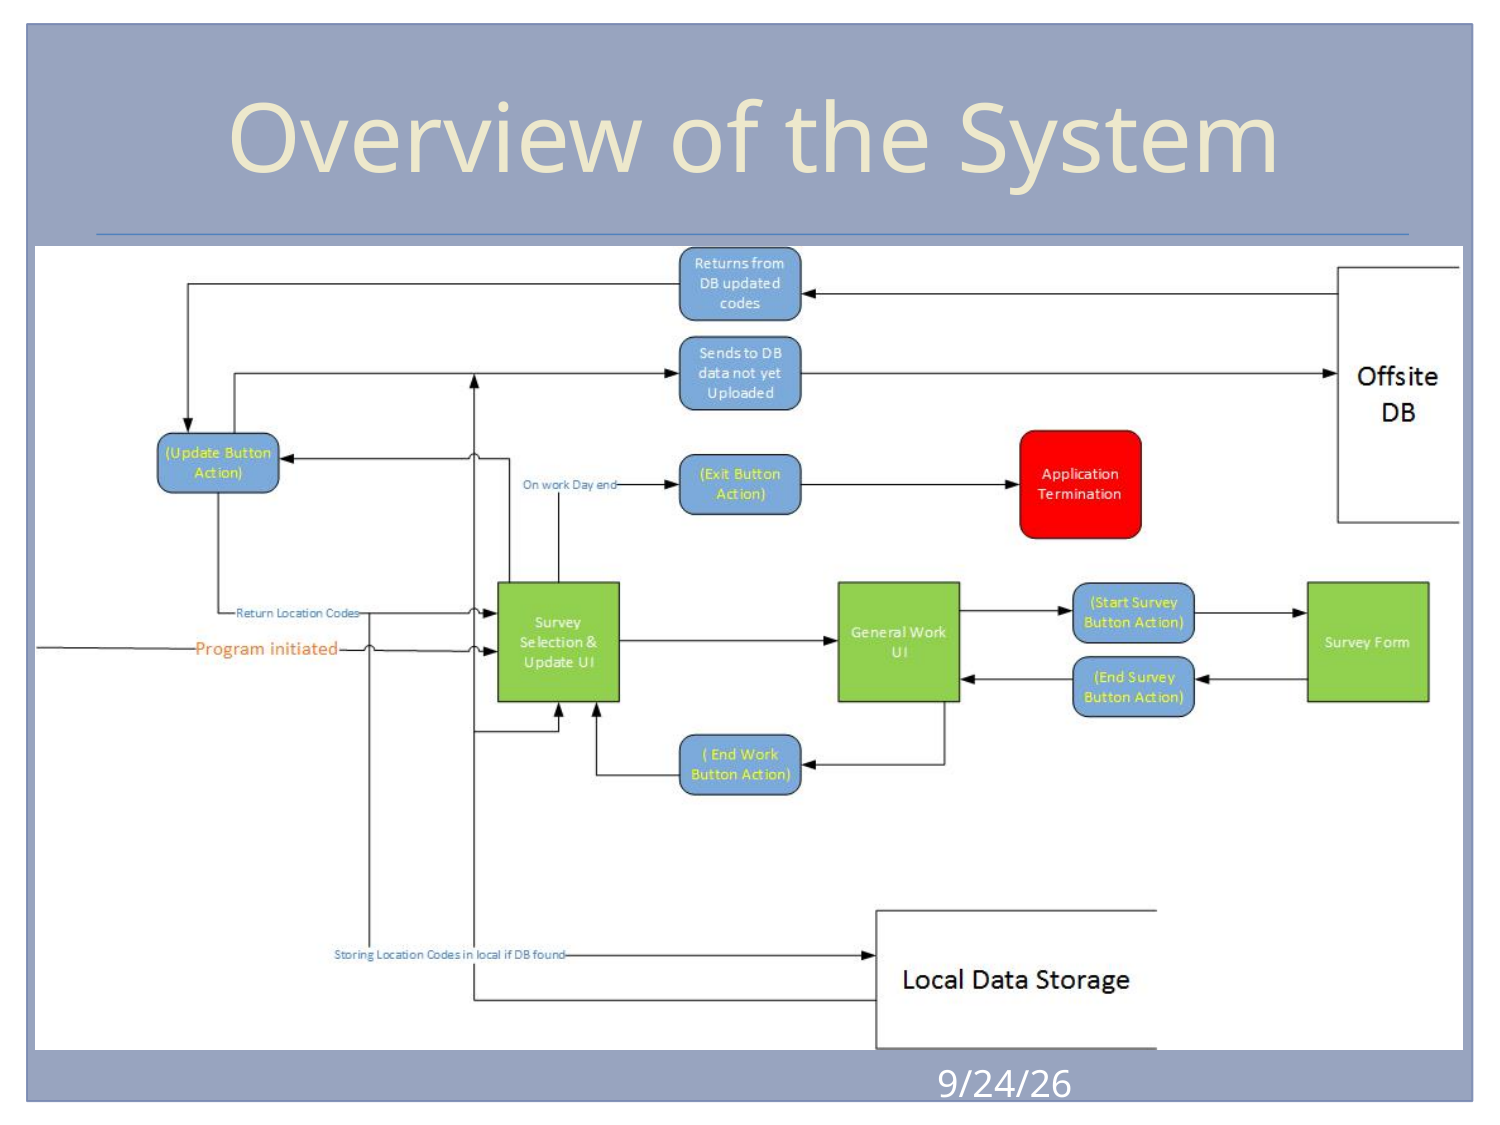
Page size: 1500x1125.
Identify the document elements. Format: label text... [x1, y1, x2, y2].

title Overview of the System [75, 41, 1425, 230]
picture [35, 246, 1463, 1051]
